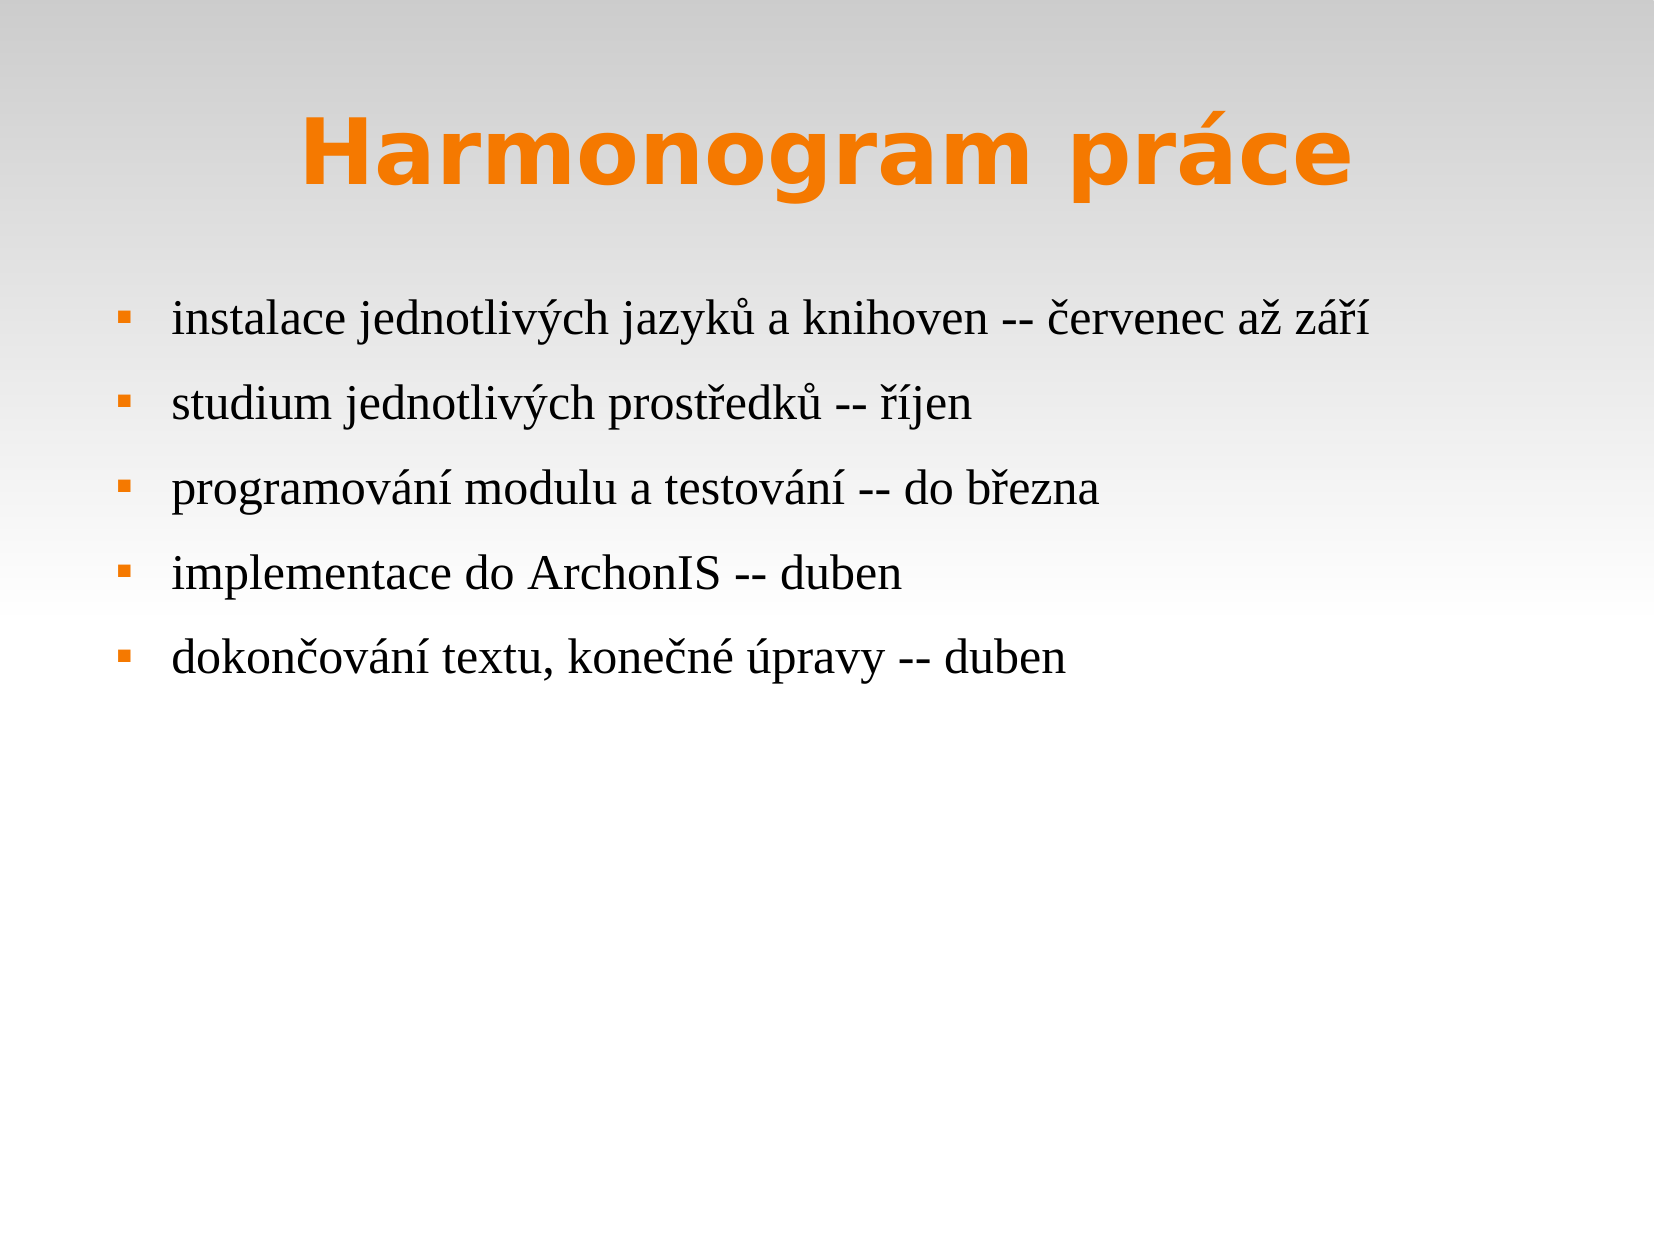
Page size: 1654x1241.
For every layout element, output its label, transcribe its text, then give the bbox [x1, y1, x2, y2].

title Harmonogram práce [82, 49, 1571, 257]
list instalace jednotlivých jazyků a knihoven -- červenec až září studium jednotlivých prostředků -- říjen programování modulu a testování -- do března implementace do ArchonIS -- duben dokončování textu, konečné úpravy -- duben [82, 290, 1571, 1109]
